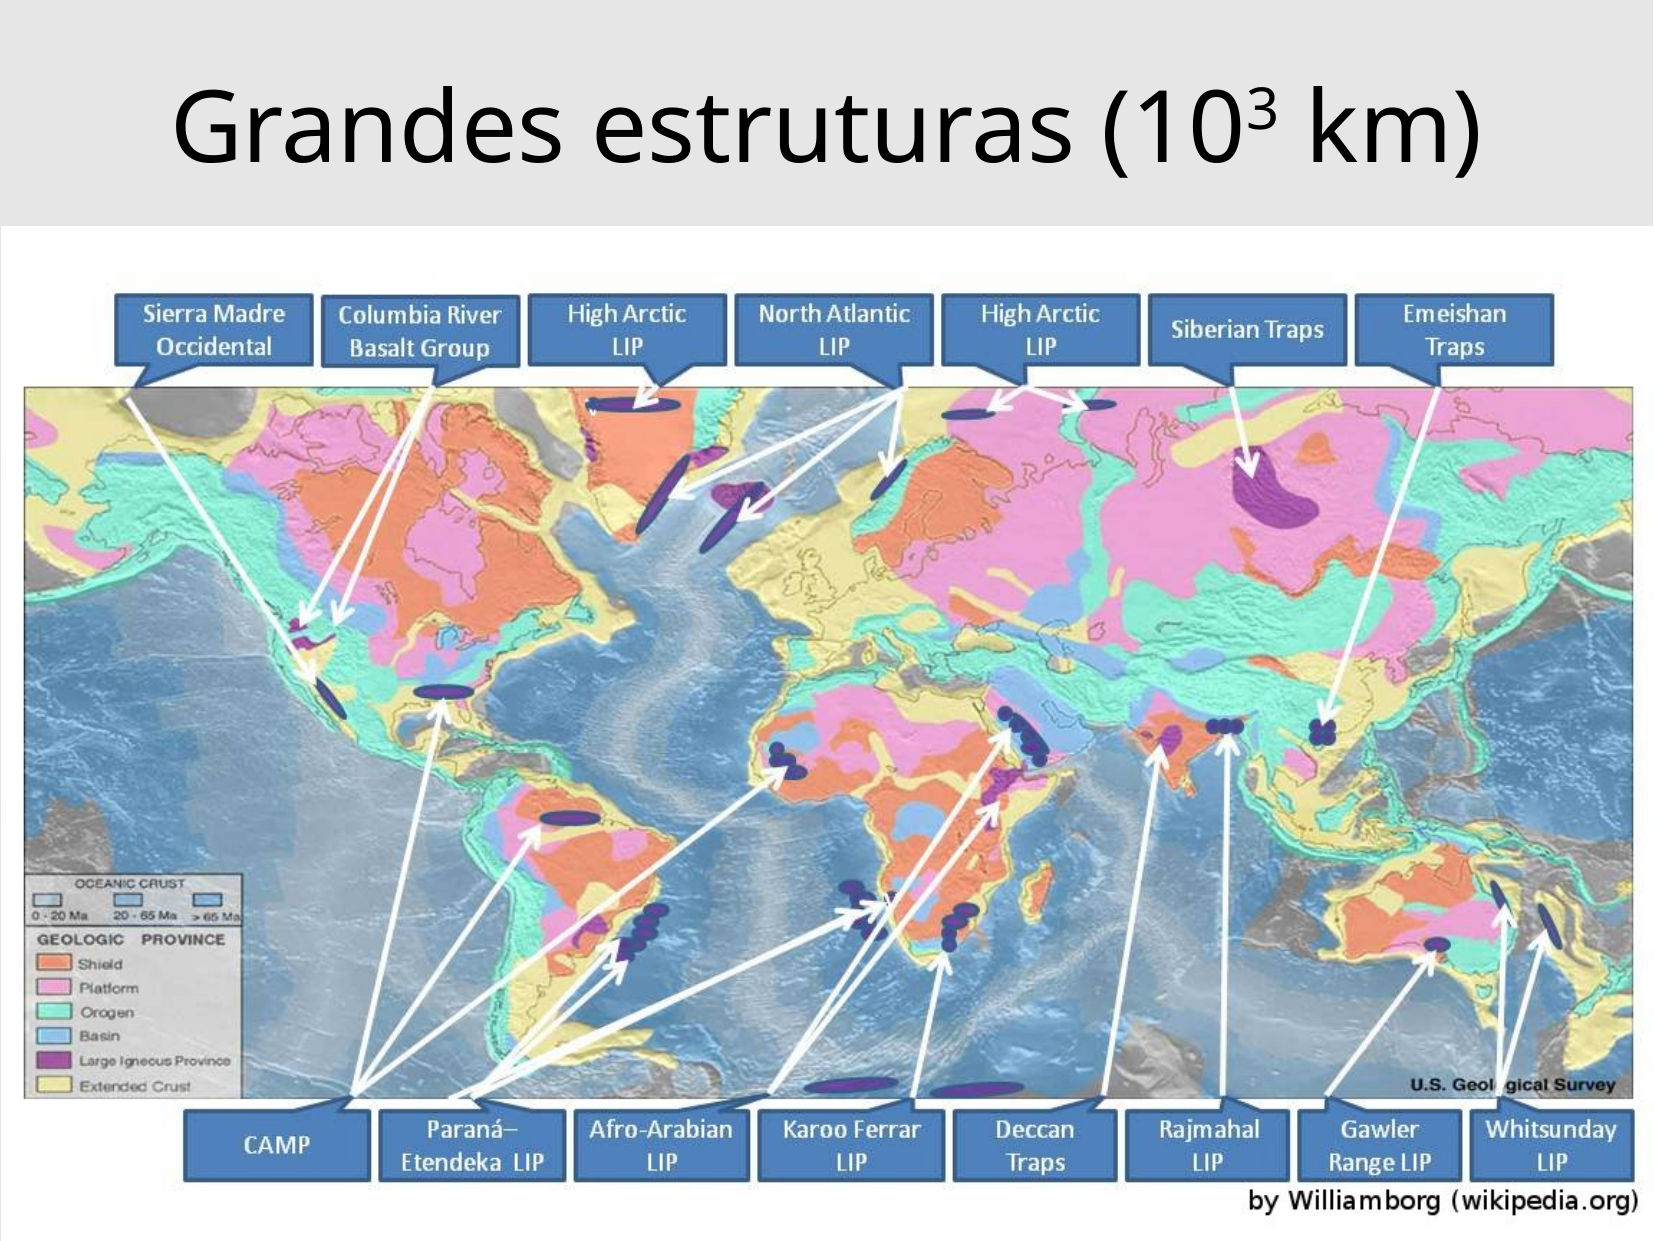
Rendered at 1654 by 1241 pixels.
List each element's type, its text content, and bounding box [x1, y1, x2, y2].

picture [1, 226, 1653, 1241]
title Grandes estruturas (103 km) [82, 19, 1571, 226]
